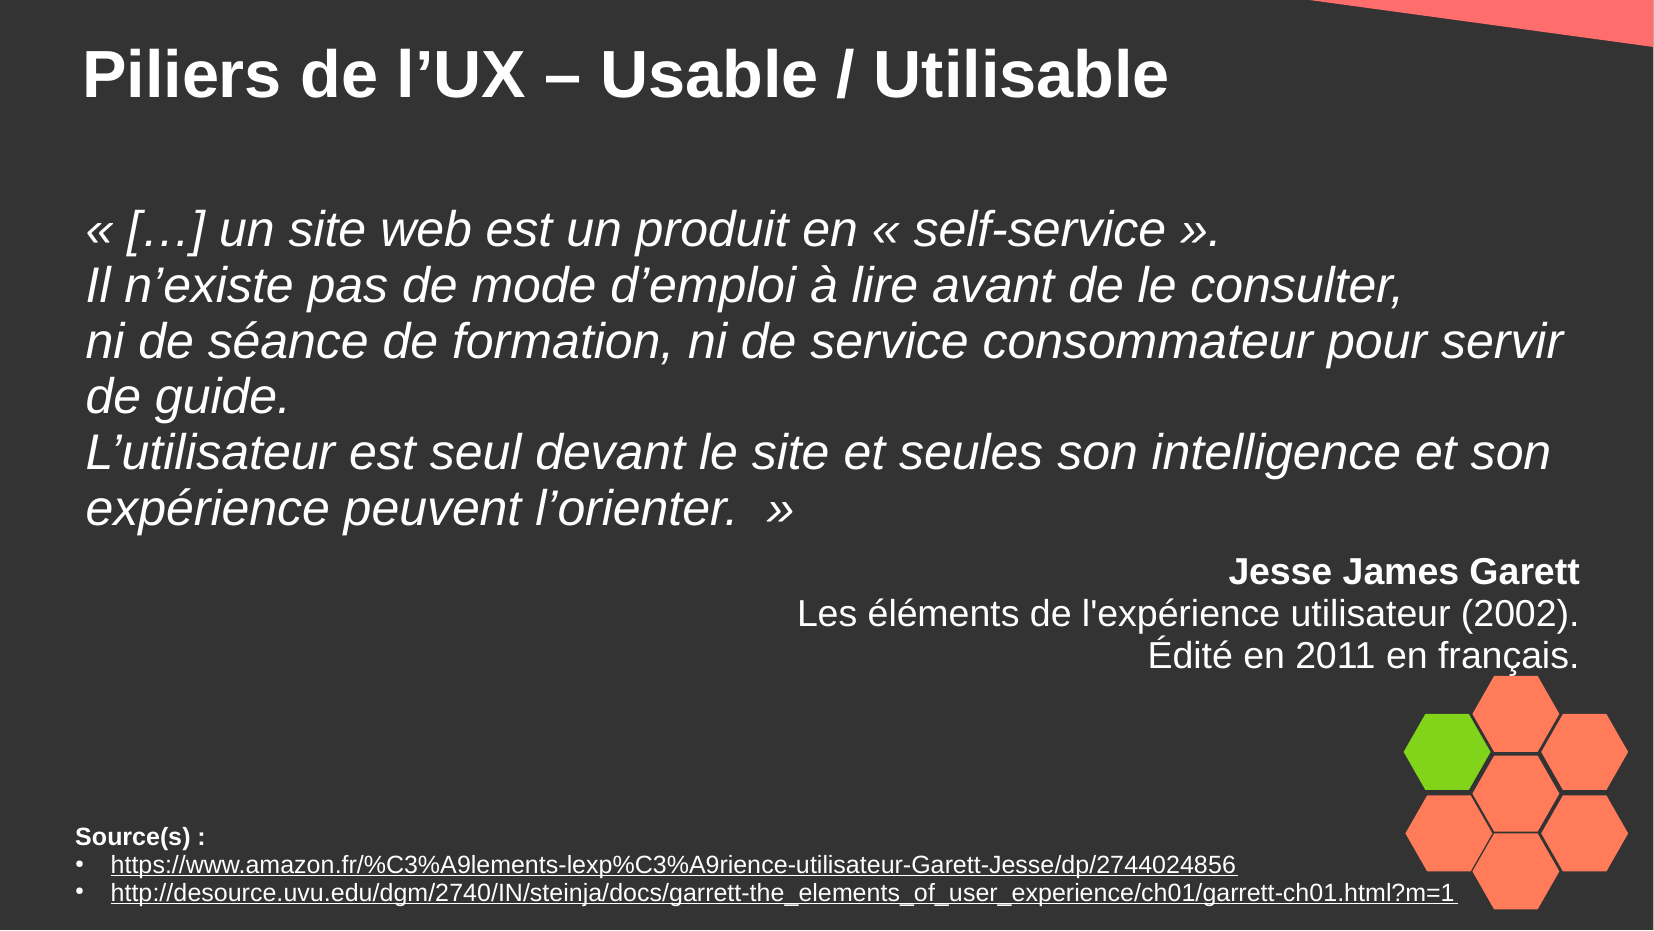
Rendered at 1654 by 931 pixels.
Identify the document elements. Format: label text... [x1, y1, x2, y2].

text_box « […] un site web est un produit en « self-service ». Il n’existe pas de mode d’emploi à lire avant de le consulter, ni de séance de formation, ni de service consommateur pour servir de guide. L’utilisateur est seul devant le site et seules son intelligence et son expérience peuvent l’orienter. » [70, 193, 1619, 544]
text_box [1541, 713, 1629, 790]
text_box [1416, 755, 1560, 817]
text_box [1403, 713, 1491, 790]
text_box Source(s) : https://www.amazon.fr/%C3%A9lements-lexp%C3%A9rience-utilisateur-Garett-Jesse/dp/2744024856 http://desource.uvu.edu/dgm/2740/IN/steinja/docs/garrett-the_elements_of_user_experience/ch01/garrett-ch01.html?m=1 [60, 814, 1546, 914]
title Piliers de l’UX – Usable / Utilisable [82, 37, 1571, 114]
text_box Jesse James Garett Les éléments de l'expérience utilisateur (2002). Édité en 2011 en français. [720, 543, 1595, 685]
text_box [1546, 848, 1560, 895]
text_box [1546, 795, 1629, 872]
text_box [1309, 0, 1654, 48]
text_box [1472, 685, 1560, 752]
